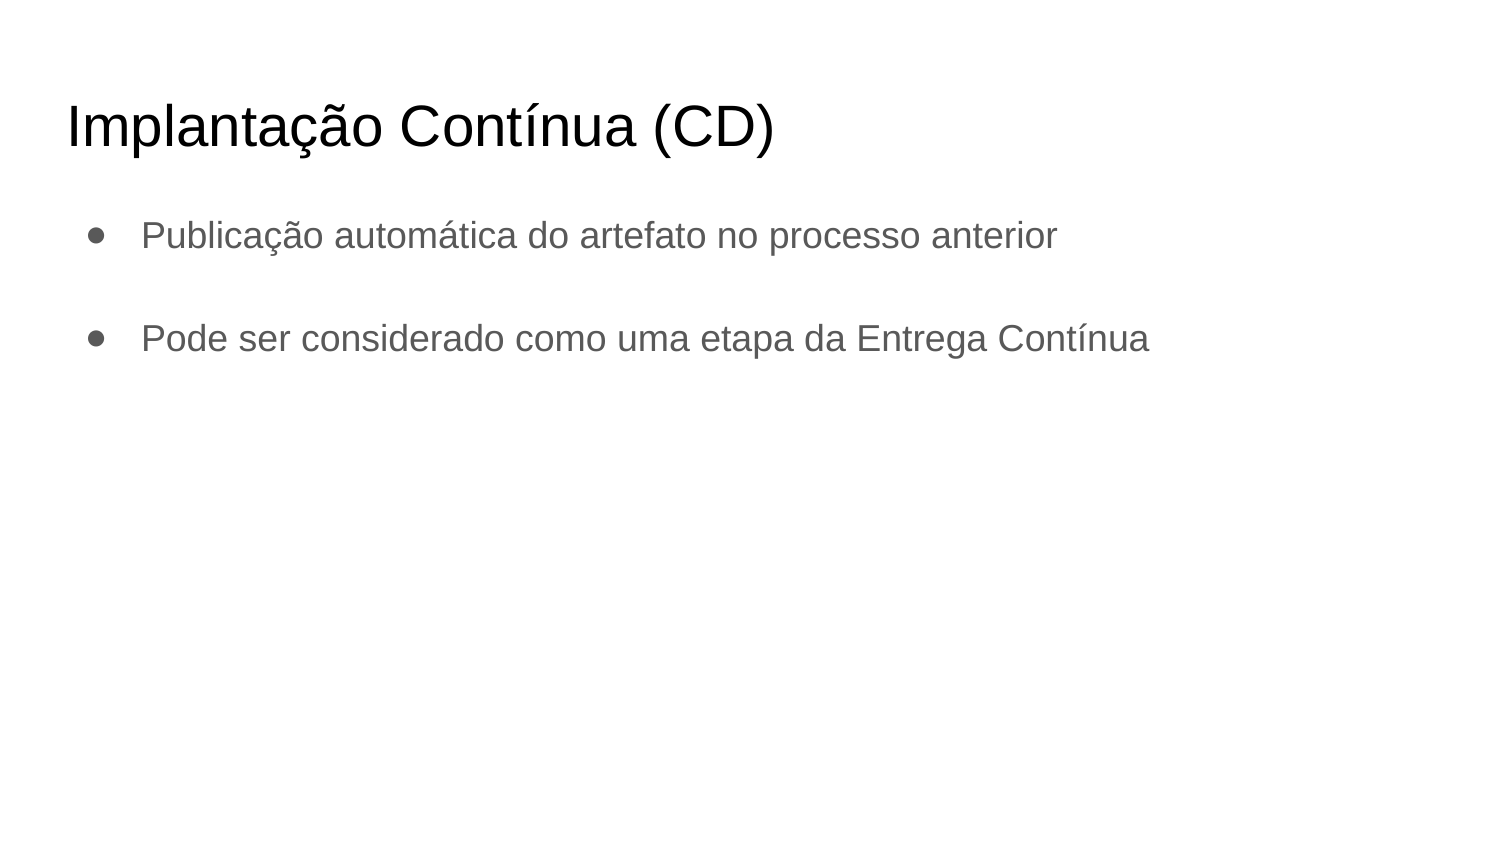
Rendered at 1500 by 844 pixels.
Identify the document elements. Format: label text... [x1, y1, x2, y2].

list Publicação automática do artefato no processo anterior Pode ser considerado como uma etapa da Entrega Contínua [51, 189, 1489, 750]
title Implantação Contínua (CD) [51, 72, 1449, 167]
